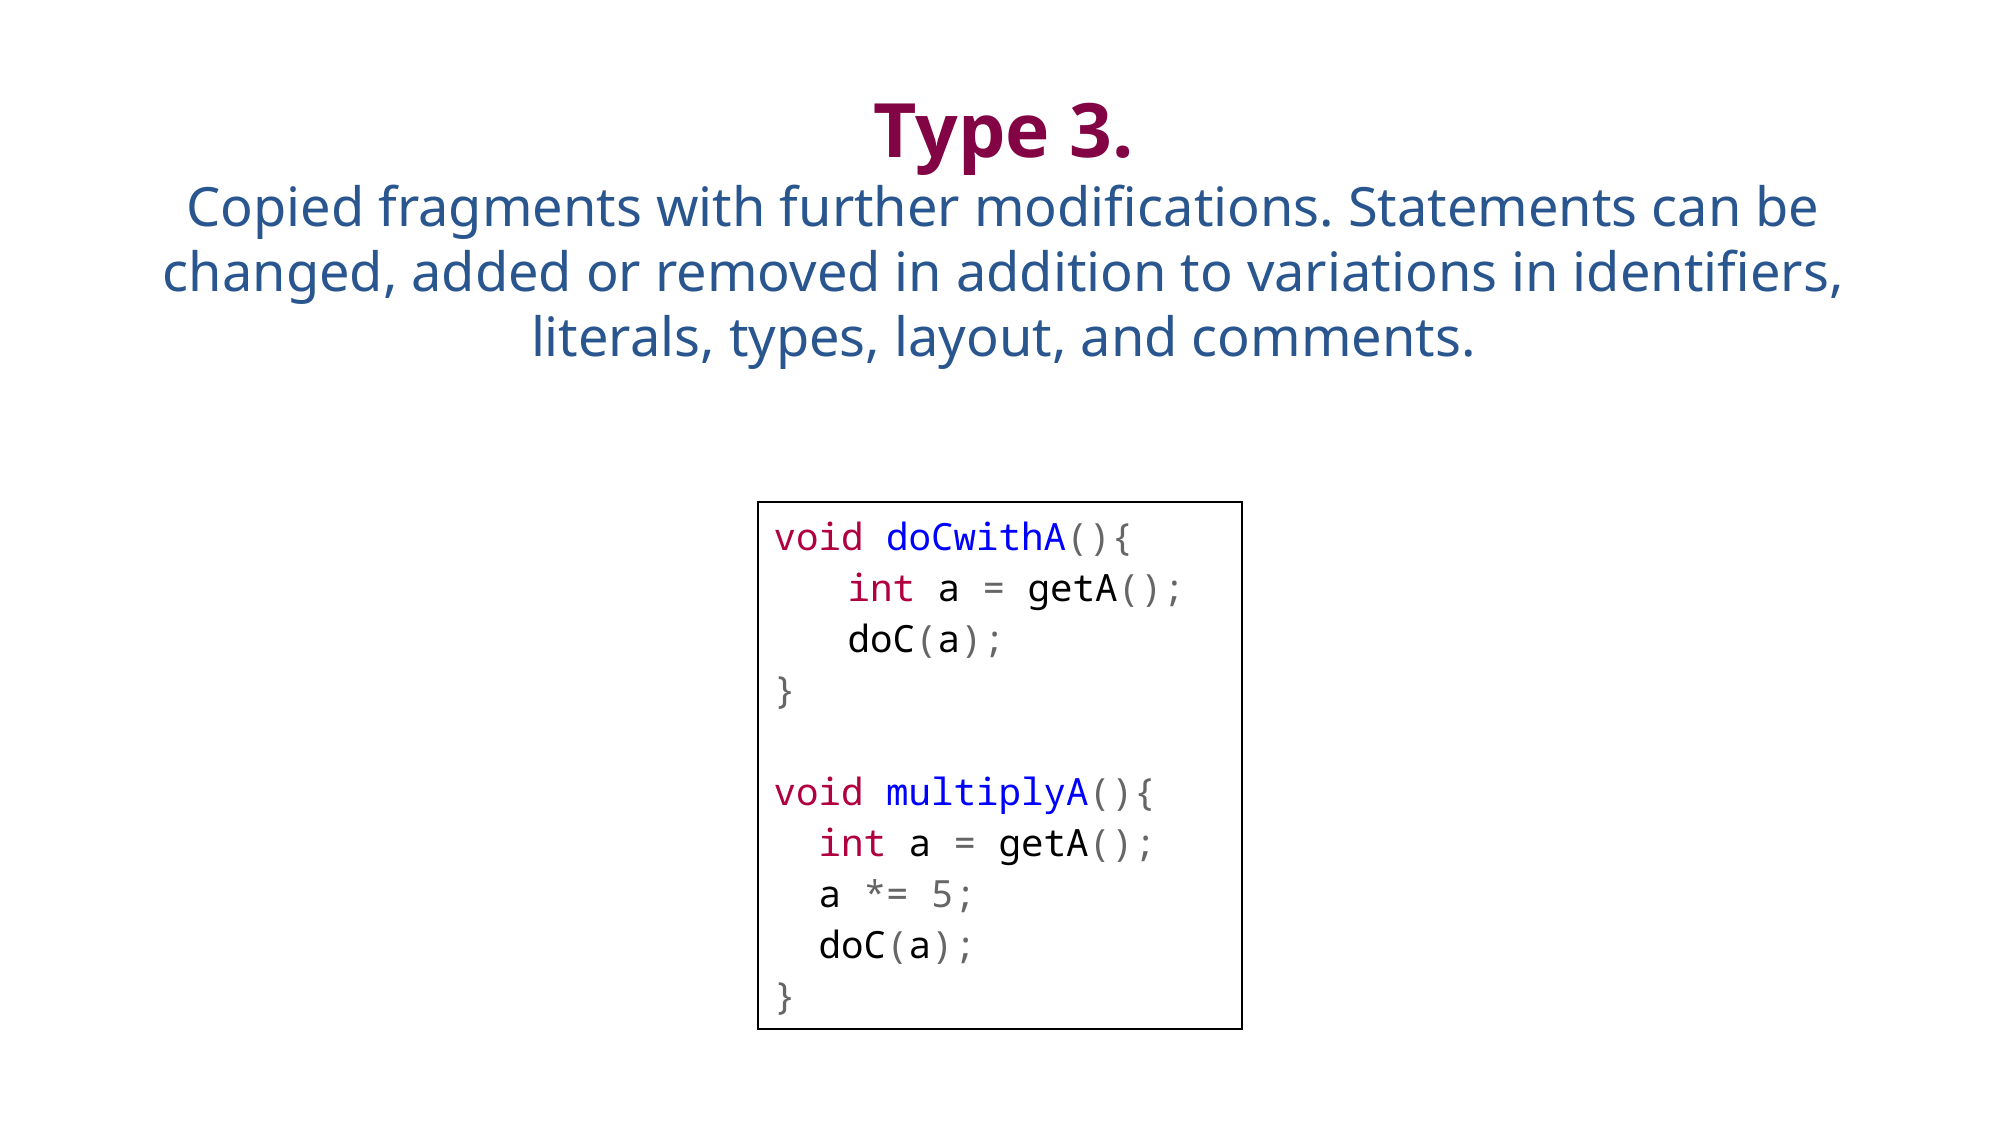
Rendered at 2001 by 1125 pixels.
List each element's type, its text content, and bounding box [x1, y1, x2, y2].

text_box void doCwithA(){ int a = getA(); doC(a); } void multiplyA(){ int a = getA(); a *= 5; doC(a); } [757, 501, 1243, 993]
text_box Type 3. Copied fragments with further modifications. Statements can be changed, added or removed in addition to variations in identifiers, literals, types, layout, and comments. [83, 75, 1925, 375]
